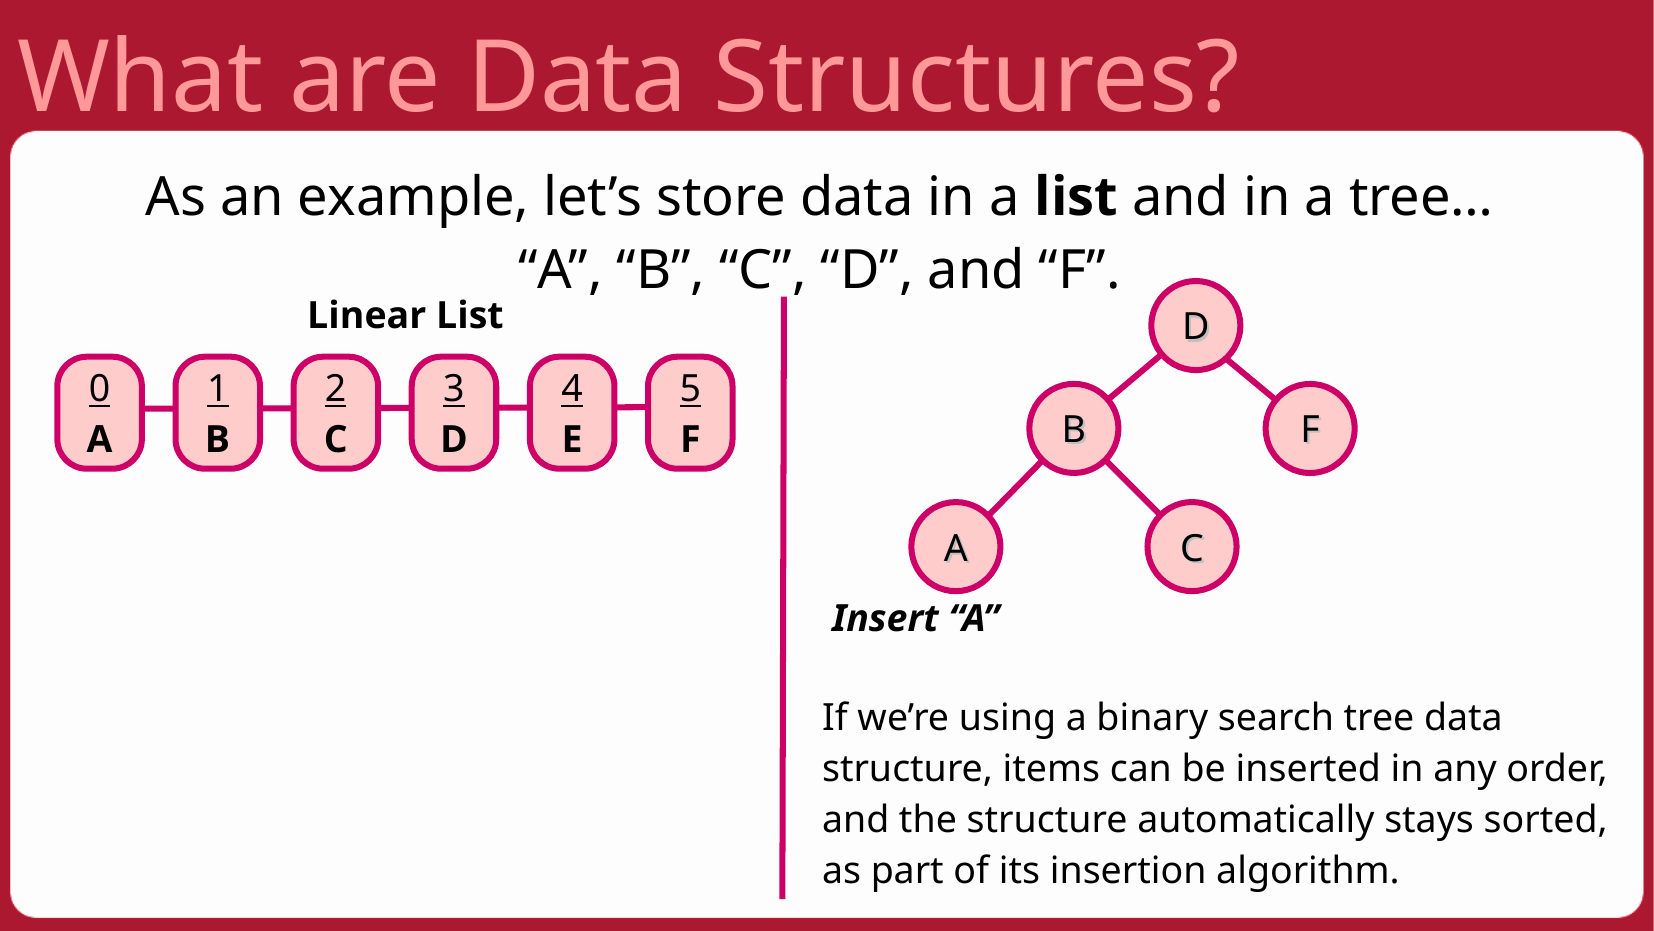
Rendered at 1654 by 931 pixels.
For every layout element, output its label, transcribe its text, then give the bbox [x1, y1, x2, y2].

text_box F [1265, 383, 1355, 474]
text_box As an example, let’s store data in a list and in a tree… “A”, “B”, “C”, “D”, and “F”. [62, 157, 1577, 279]
text_box 5 F [648, 356, 733, 469]
text_box 1 B [175, 356, 261, 469]
text_box B [1029, 383, 1119, 473]
picture [0, 0, 1654, 931]
text_box 2 C [293, 356, 379, 469]
text_box If we’re using a binary search tree data structure, items can be inserted in any order, and the structure automatically stays sorted, as part of its insertion algorithm. [822, 690, 1615, 900]
title What are Data Structures? [17, 8, 1573, 136]
text_box 4 E [529, 356, 615, 469]
text_box C [1147, 502, 1237, 592]
text_box A [911, 502, 1001, 592]
text_box 0 A [57, 356, 142, 469]
text_box Insert “A” [791, 564, 1040, 670]
text_box D [1151, 280, 1241, 371]
text_box 3 D [411, 356, 497, 469]
text_box Linear List [30, 282, 782, 346]
